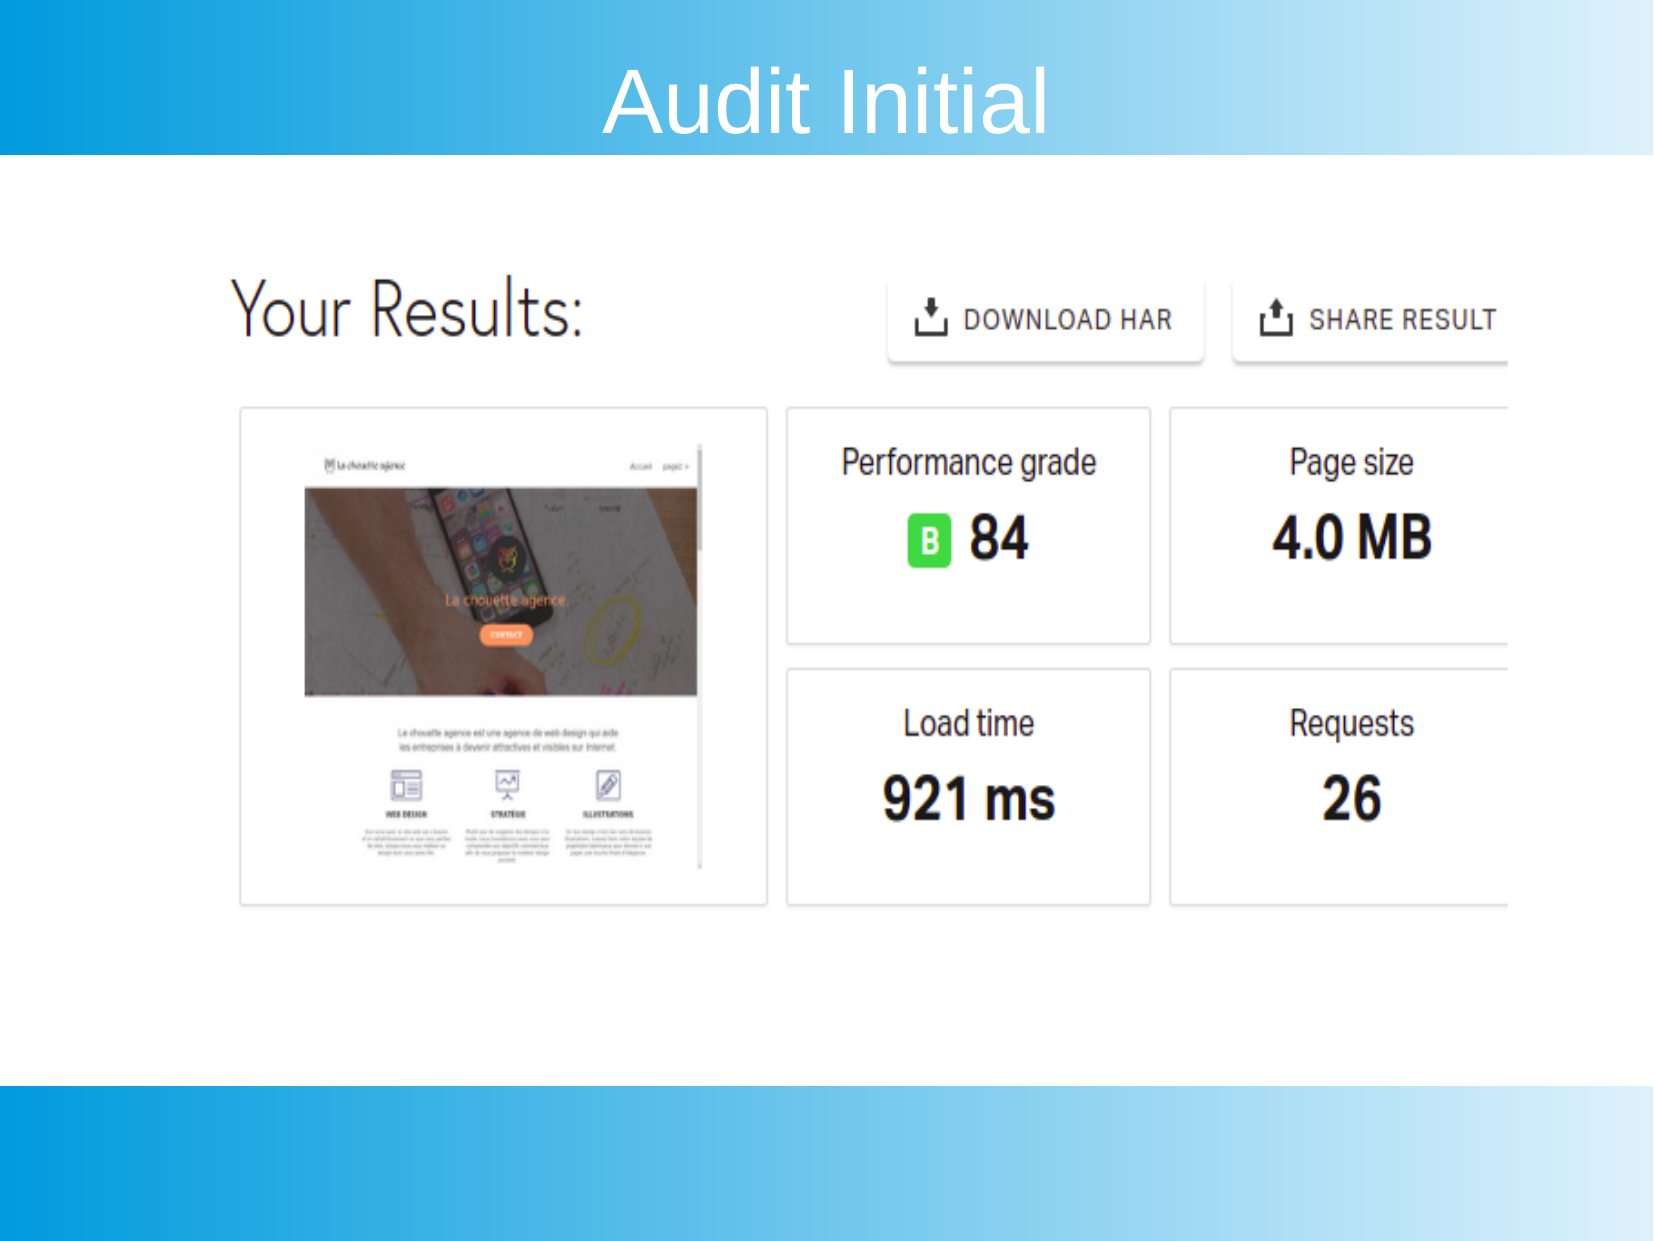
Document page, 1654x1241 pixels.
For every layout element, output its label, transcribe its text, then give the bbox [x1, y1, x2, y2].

title Audit Initial [82, 49, 1571, 155]
picture [180, 240, 1508, 916]
